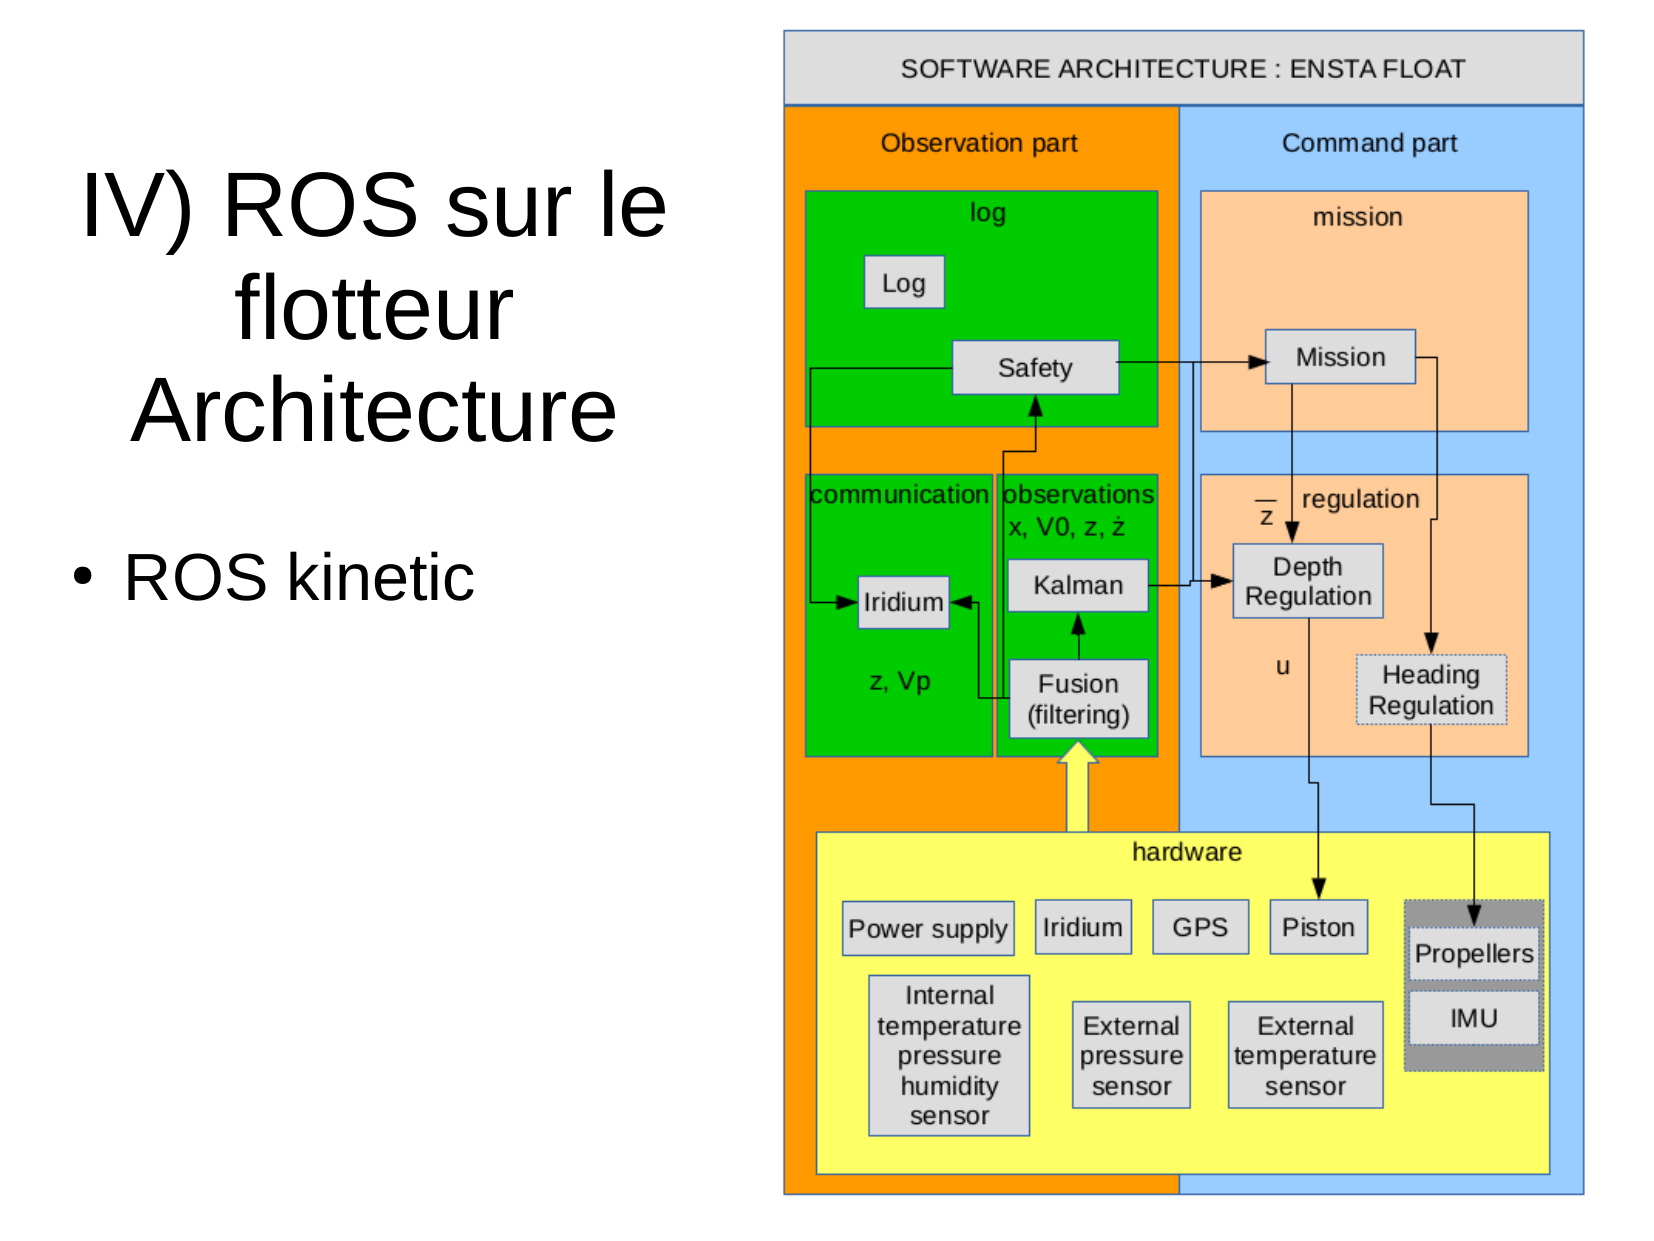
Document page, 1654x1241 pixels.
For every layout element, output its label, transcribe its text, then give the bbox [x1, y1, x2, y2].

picture [779, 24, 1591, 1201]
title IV) ROS sur le flotteur Architecture [0, 75, 766, 541]
list ROS kinetic [53, 540, 751, 1241]
